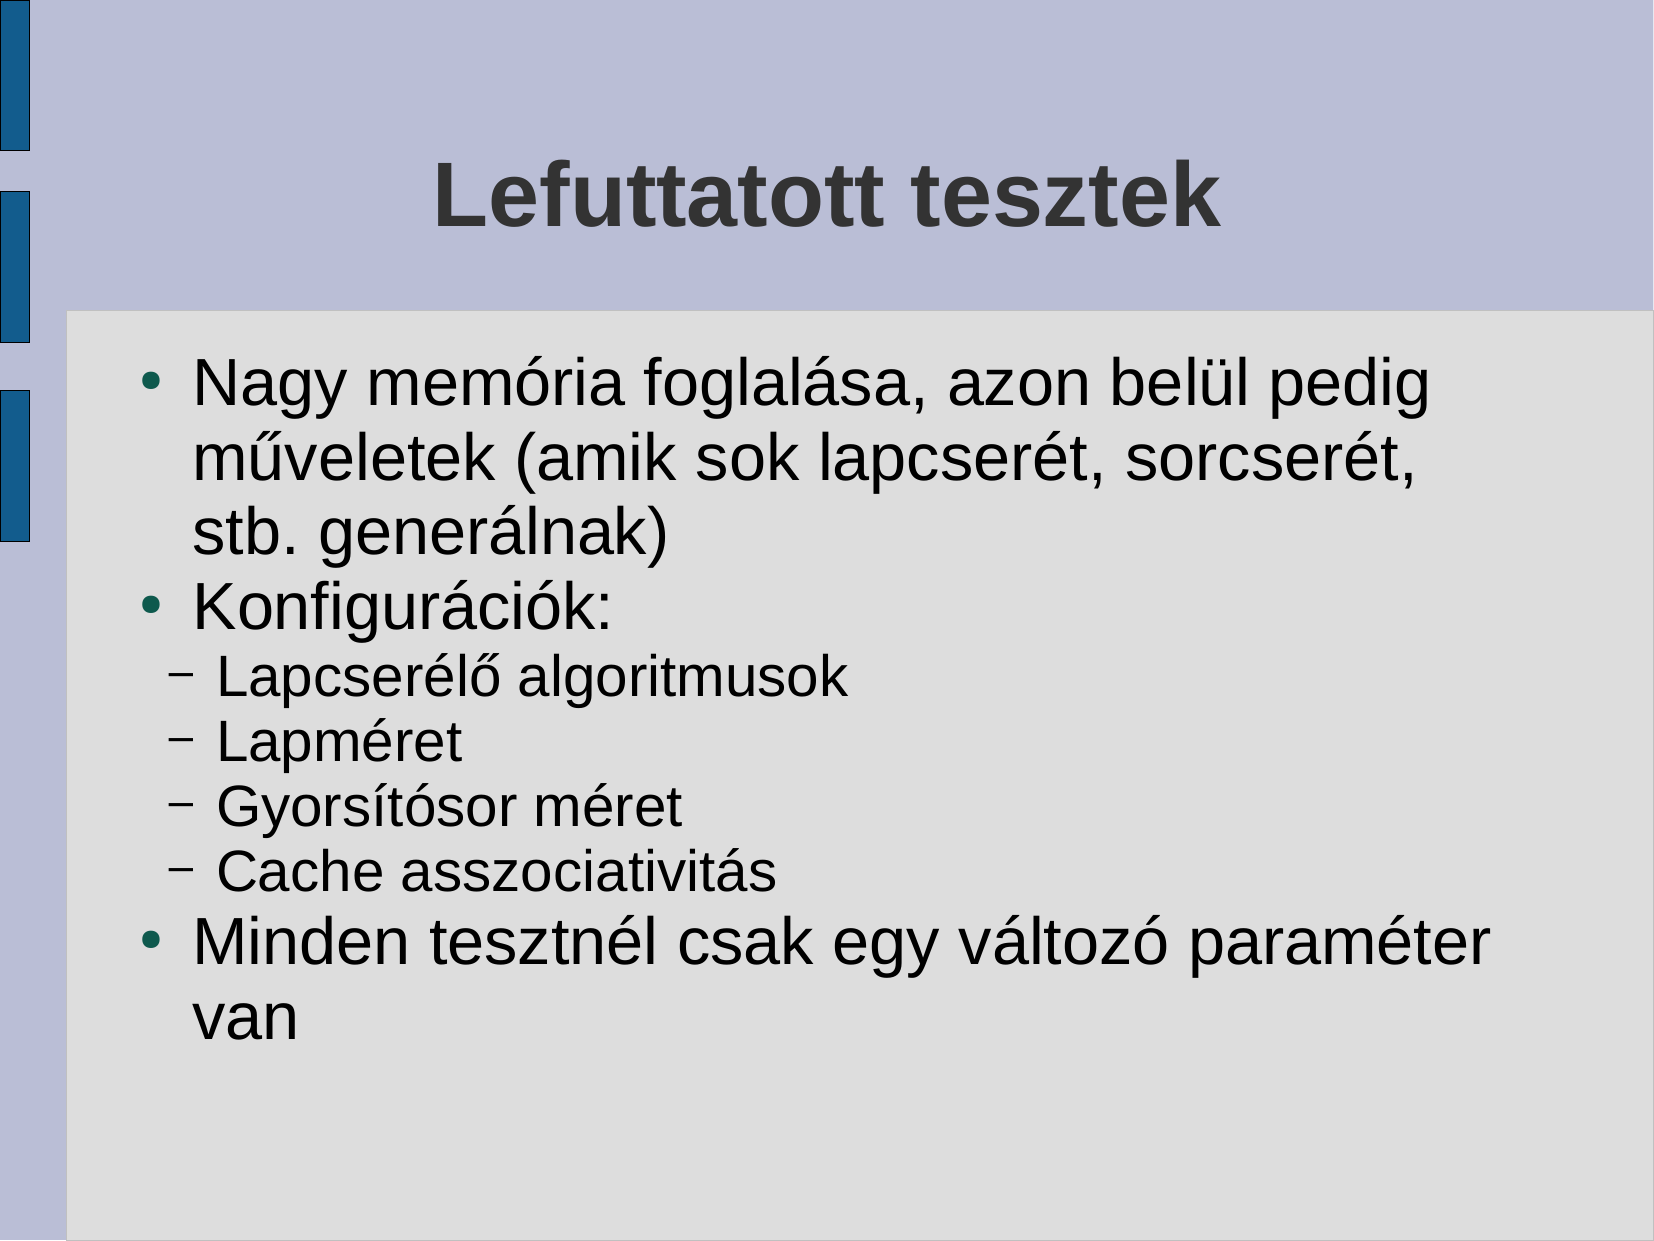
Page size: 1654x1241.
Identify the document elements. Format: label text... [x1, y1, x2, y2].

title Lefuttatott tesztek [121, 98, 1534, 291]
list Nagy memória foglalása, azon belül pedig műveletek (amik sok lapcserét, sorcserét, stb. generálnak) Konfigurációk: Lapcserélő algoritmusok Lapméret Gyorsítósor méret Cache asszociativitás Minden tesztnél csak egy változó paraméter van [121, 344, 1534, 1149]
